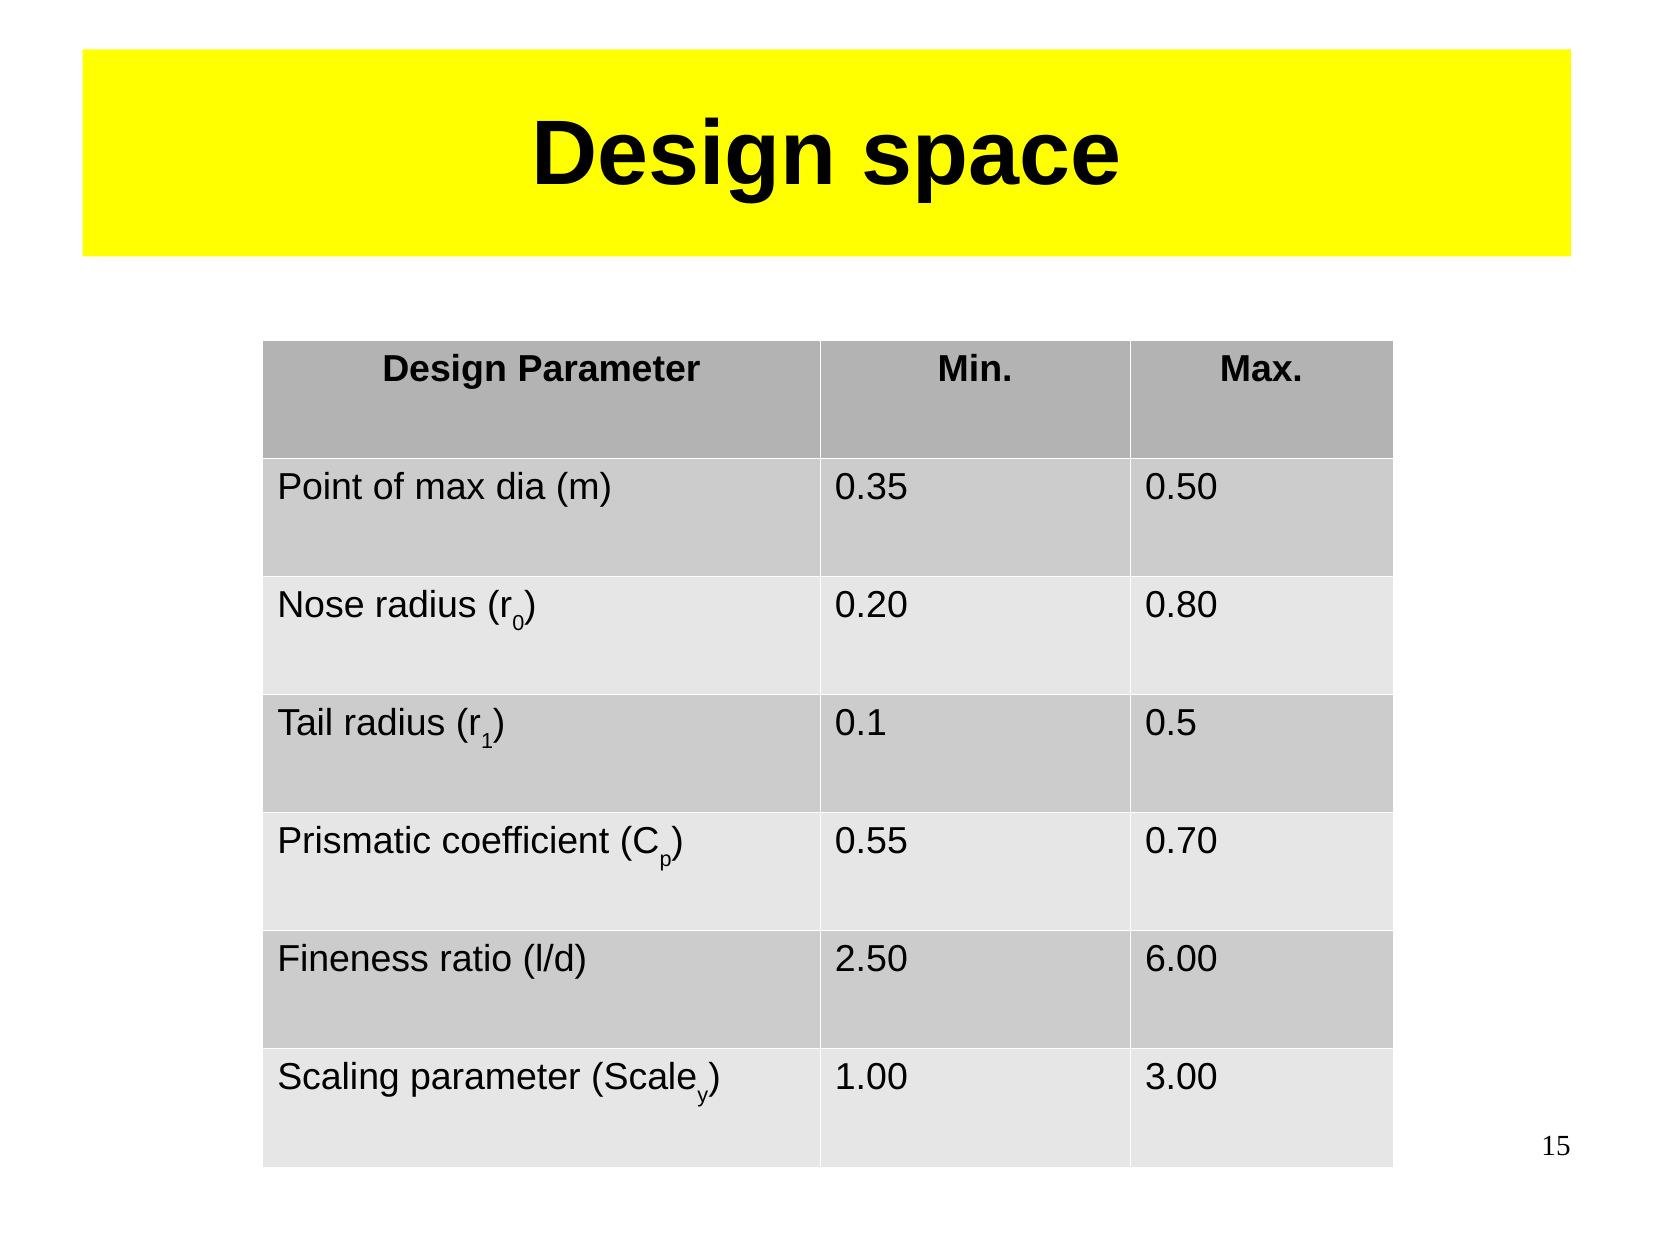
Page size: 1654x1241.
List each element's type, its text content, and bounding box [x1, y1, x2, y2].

table_cell 0.35 [821, 459, 1130, 576]
table_cell 0.1 [821, 695, 1130, 812]
table_cell 0.80 [1131, 577, 1393, 694]
table_cell 1.00 [821, 1049, 1130, 1167]
table_cell 0.20 [821, 577, 1130, 694]
table_header Design Parameter [263, 341, 820, 458]
table_cell Nose radius (r0) [263, 577, 820, 694]
table_cell 0.5 [1131, 695, 1393, 812]
table_cell Scaling parameter (Scaley) [263, 1049, 820, 1167]
table_header Max. [1131, 341, 1393, 458]
title Design space [82, 49, 1571, 257]
table_header Min. [821, 341, 1130, 458]
table_cell 6.00 [1131, 931, 1393, 1048]
table_cell 0.70 [1131, 813, 1393, 930]
table_cell 3.00 [1131, 1049, 1393, 1167]
table_cell Prismatic coefficient (Cp) [263, 813, 820, 930]
table_cell 0.55 [821, 813, 1130, 930]
table_cell 2.50 [821, 931, 1130, 1048]
table_cell Fineness ratio (l/d) [263, 931, 820, 1048]
table_cell Tail radius (r1) [263, 695, 820, 812]
table_cell Point of max dia (m) [263, 459, 820, 576]
table_cell 0.50 [1131, 459, 1393, 576]
